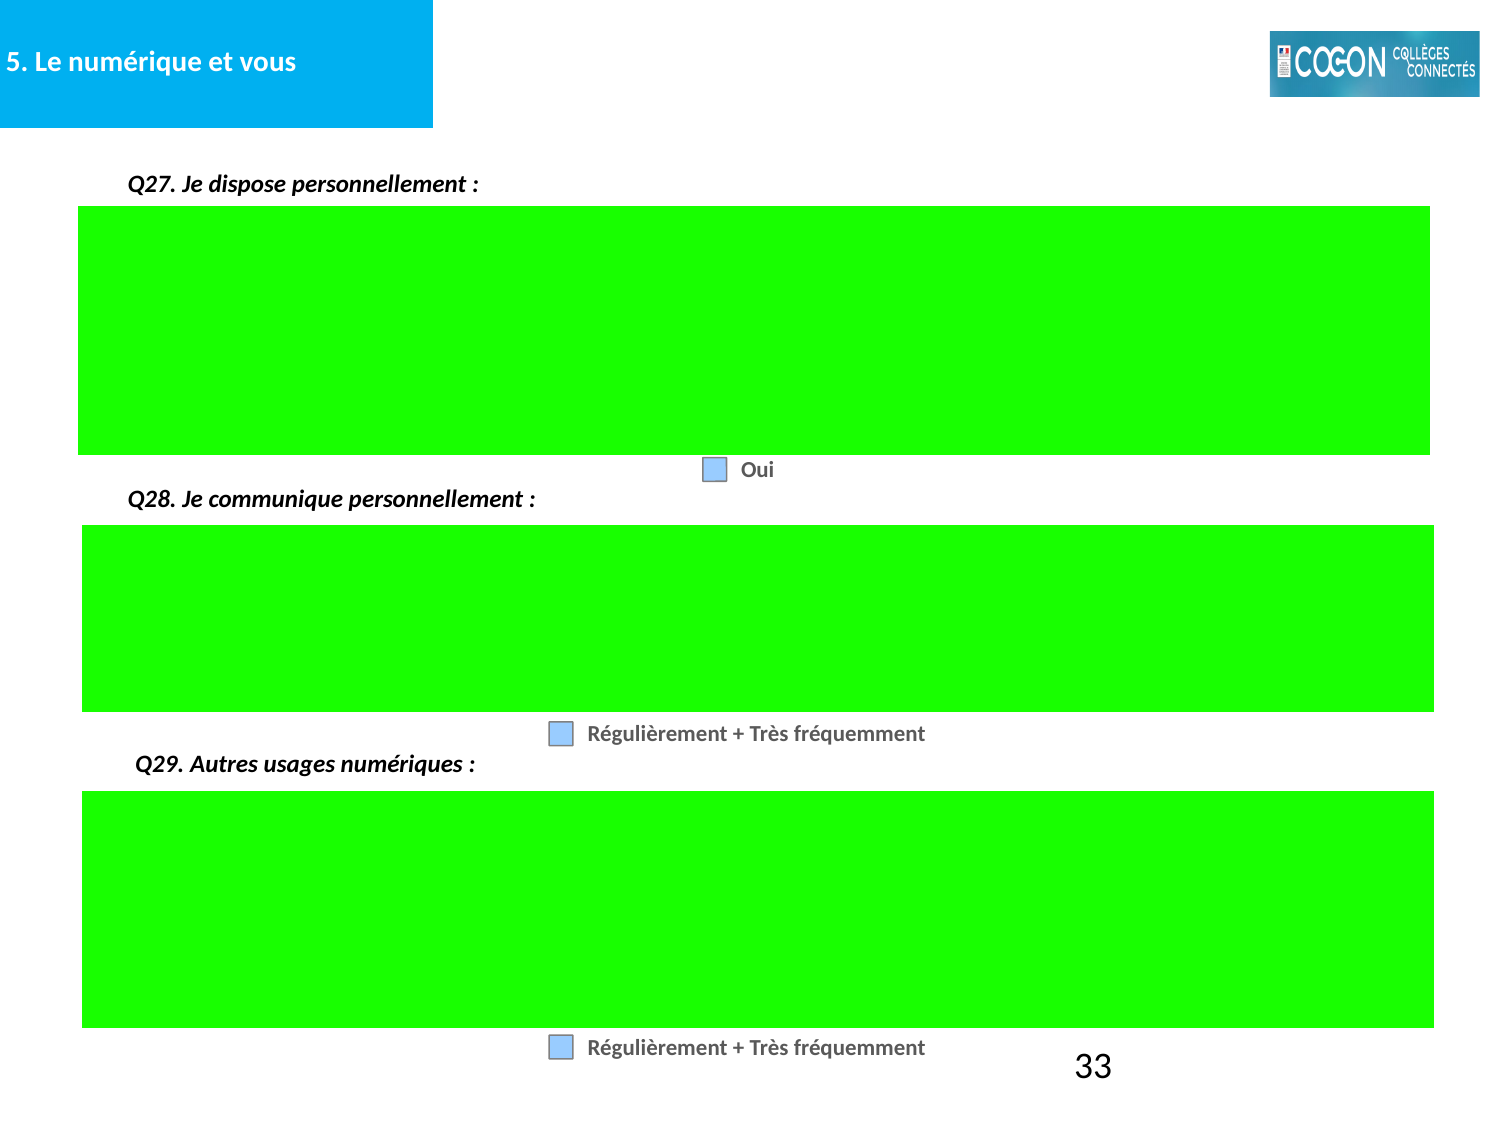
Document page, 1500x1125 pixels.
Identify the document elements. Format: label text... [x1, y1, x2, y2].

text_box 5. Le numérique et vous [0, 0, 433, 128]
text_box Oui [726, 455, 815, 492]
picture [82, 791, 1434, 1028]
text_box Q27. Je dispose personnellement : [112, 166, 1407, 206]
picture [78, 206, 1430, 455]
text_box Q29. Autres usages numériques : [120, 747, 1414, 787]
picture [82, 525, 1434, 712]
text_box <numéro> [1059, 1042, 1397, 1103]
picture [1269, 31, 1480, 97]
text_box Régulièrement + Très fréquemment [572, 1029, 981, 1094]
text_box Régulièrement + Très fréquemment [572, 715, 981, 781]
text_box [702, 457, 726, 482]
text_box [549, 1035, 572, 1059]
text_box [549, 721, 572, 746]
text_box Q28. Je communique personnellement : [113, 482, 1406, 525]
